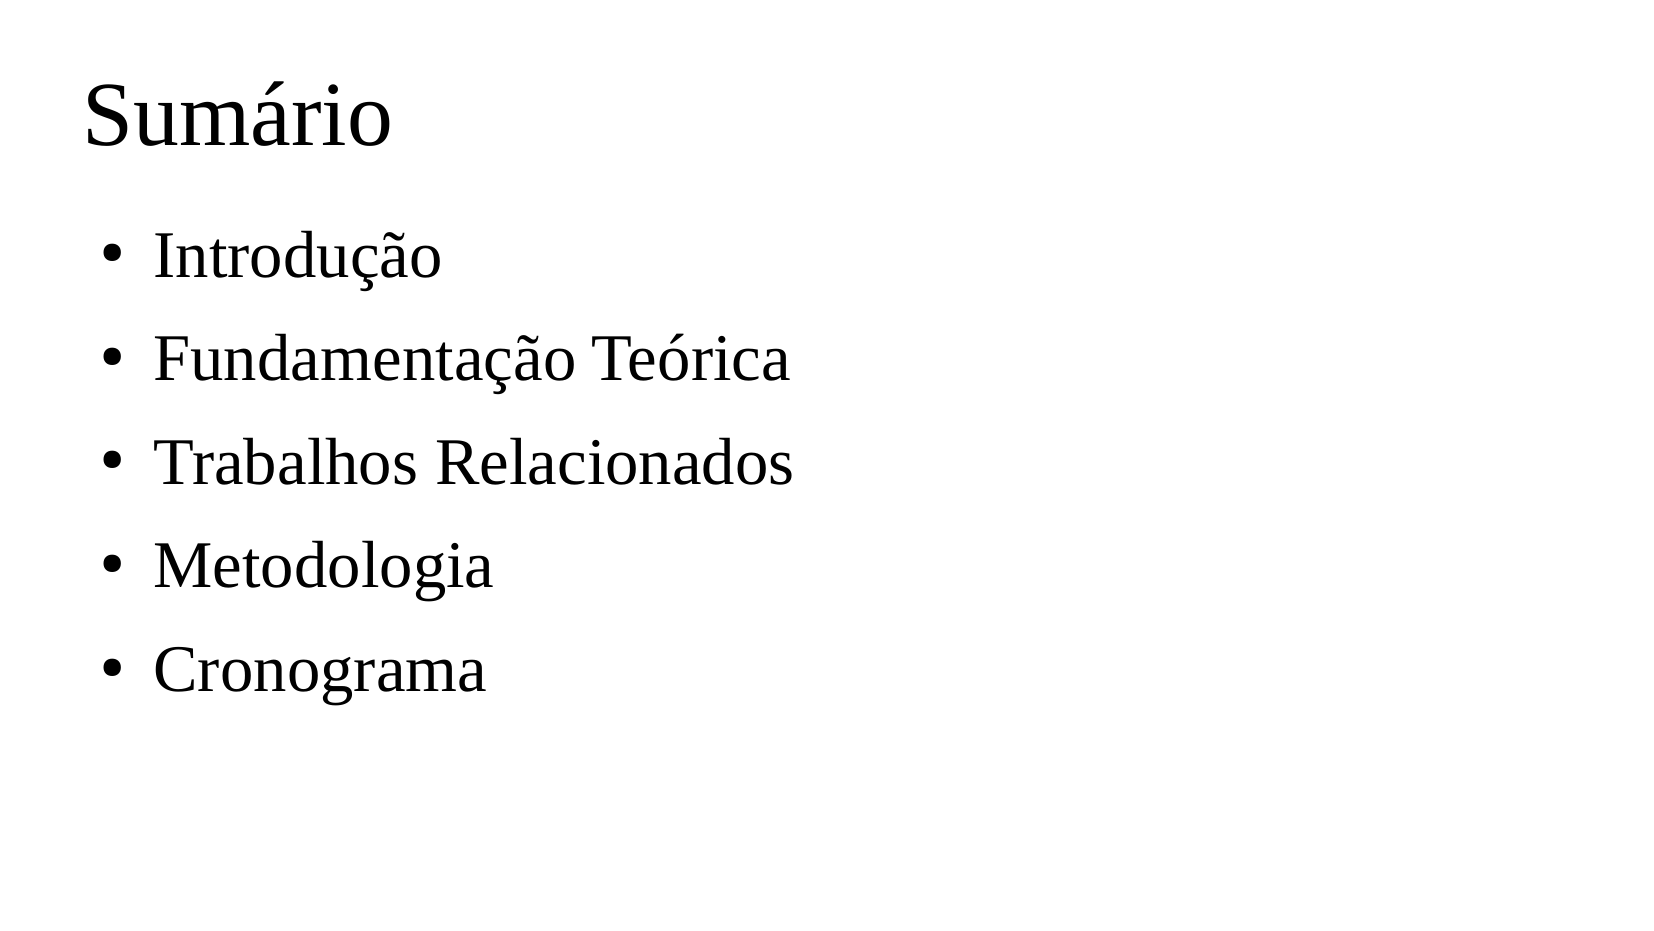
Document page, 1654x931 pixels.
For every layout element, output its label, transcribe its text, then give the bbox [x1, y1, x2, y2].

list Introdução Fundamentação Teórica Trabalhos Relacionados Metodologia Cronograma [82, 217, 1571, 758]
title Sumário [82, 37, 1571, 193]
